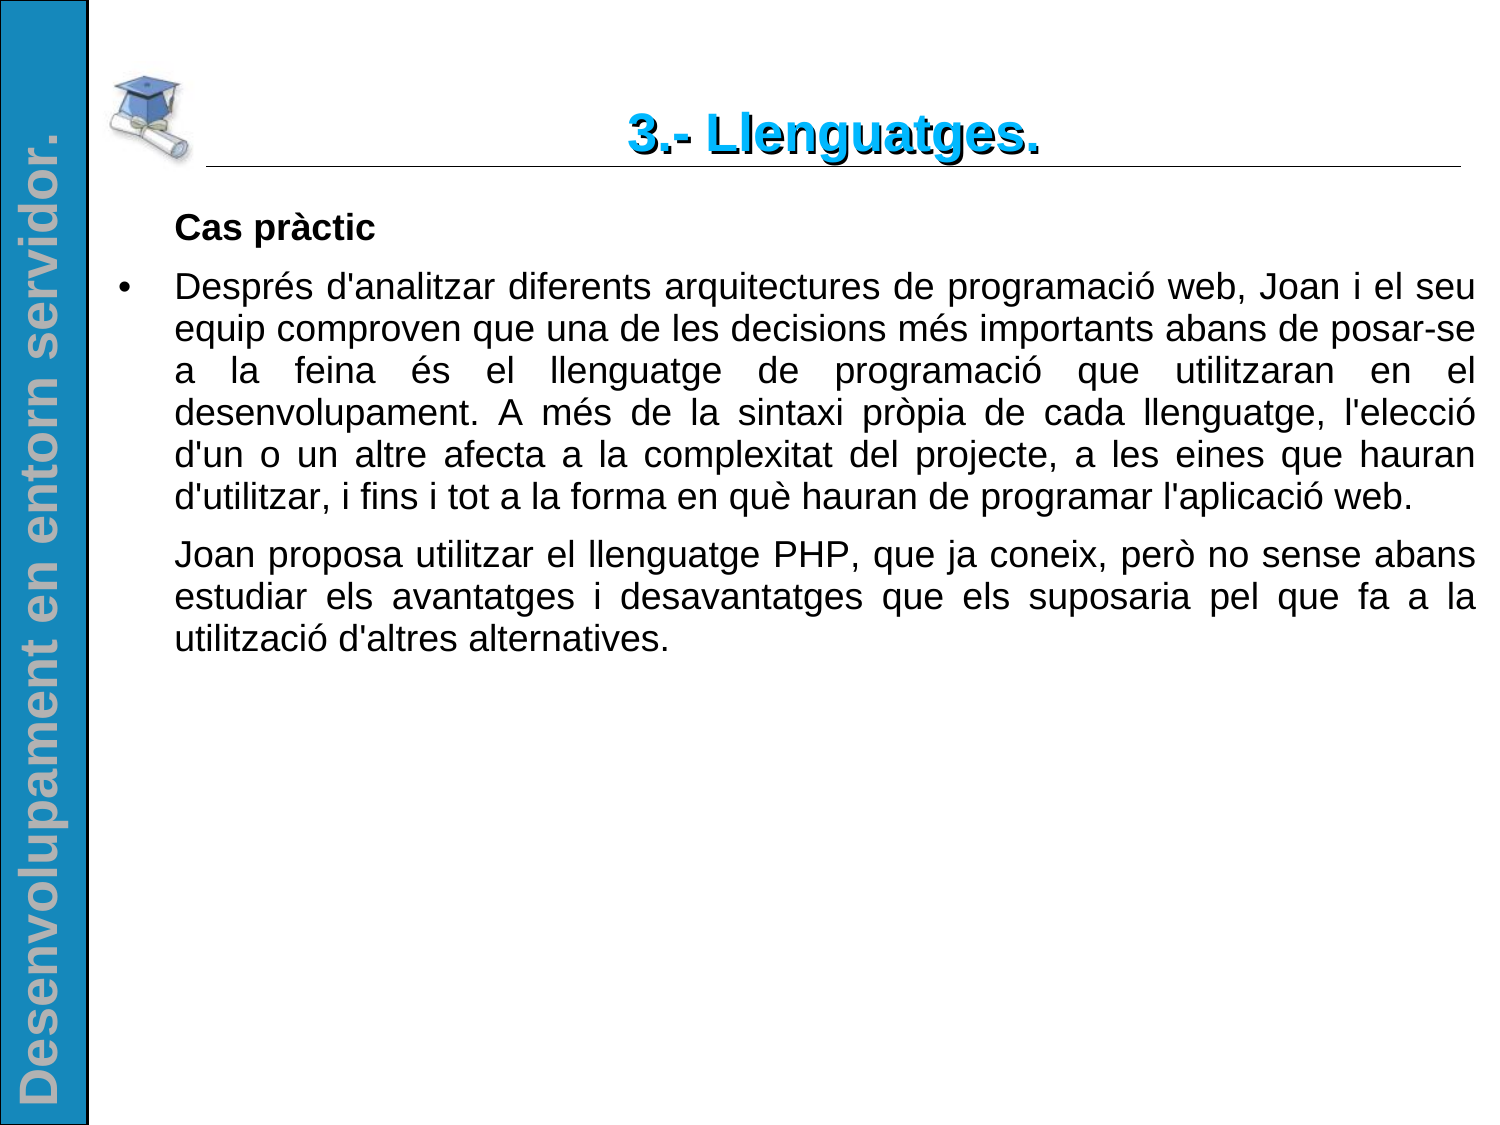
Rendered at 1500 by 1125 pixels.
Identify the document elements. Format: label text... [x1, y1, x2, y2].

list Cas pràctic Després d'analitzar diferents arquitectures de programació web, Joan i el seu equip comproven que una de les decisions més importants abans de posar-se a la feina és el llenguatge de programació que utilitzaran en el desenvolupament. A més de la sintaxi pròpia de cada llenguatge, l'elecció d'un o un altre afecta a la complexitat del projecte, a les eines que hauran d'utilitzar, i fins i tot a la forma en què hauran de programar l'aplicació web. Joan proposa utilitzar el llenguatge PHP, que ja coneix, però no sense abans estudiar els avantatges i desavantatges que els suposaria pel que fa a la utilització d'altres alternatives. [118, 206, 1477, 680]
picture [93, 61, 206, 174]
title 3.- Llenguatges. [206, 88, 1447, 178]
